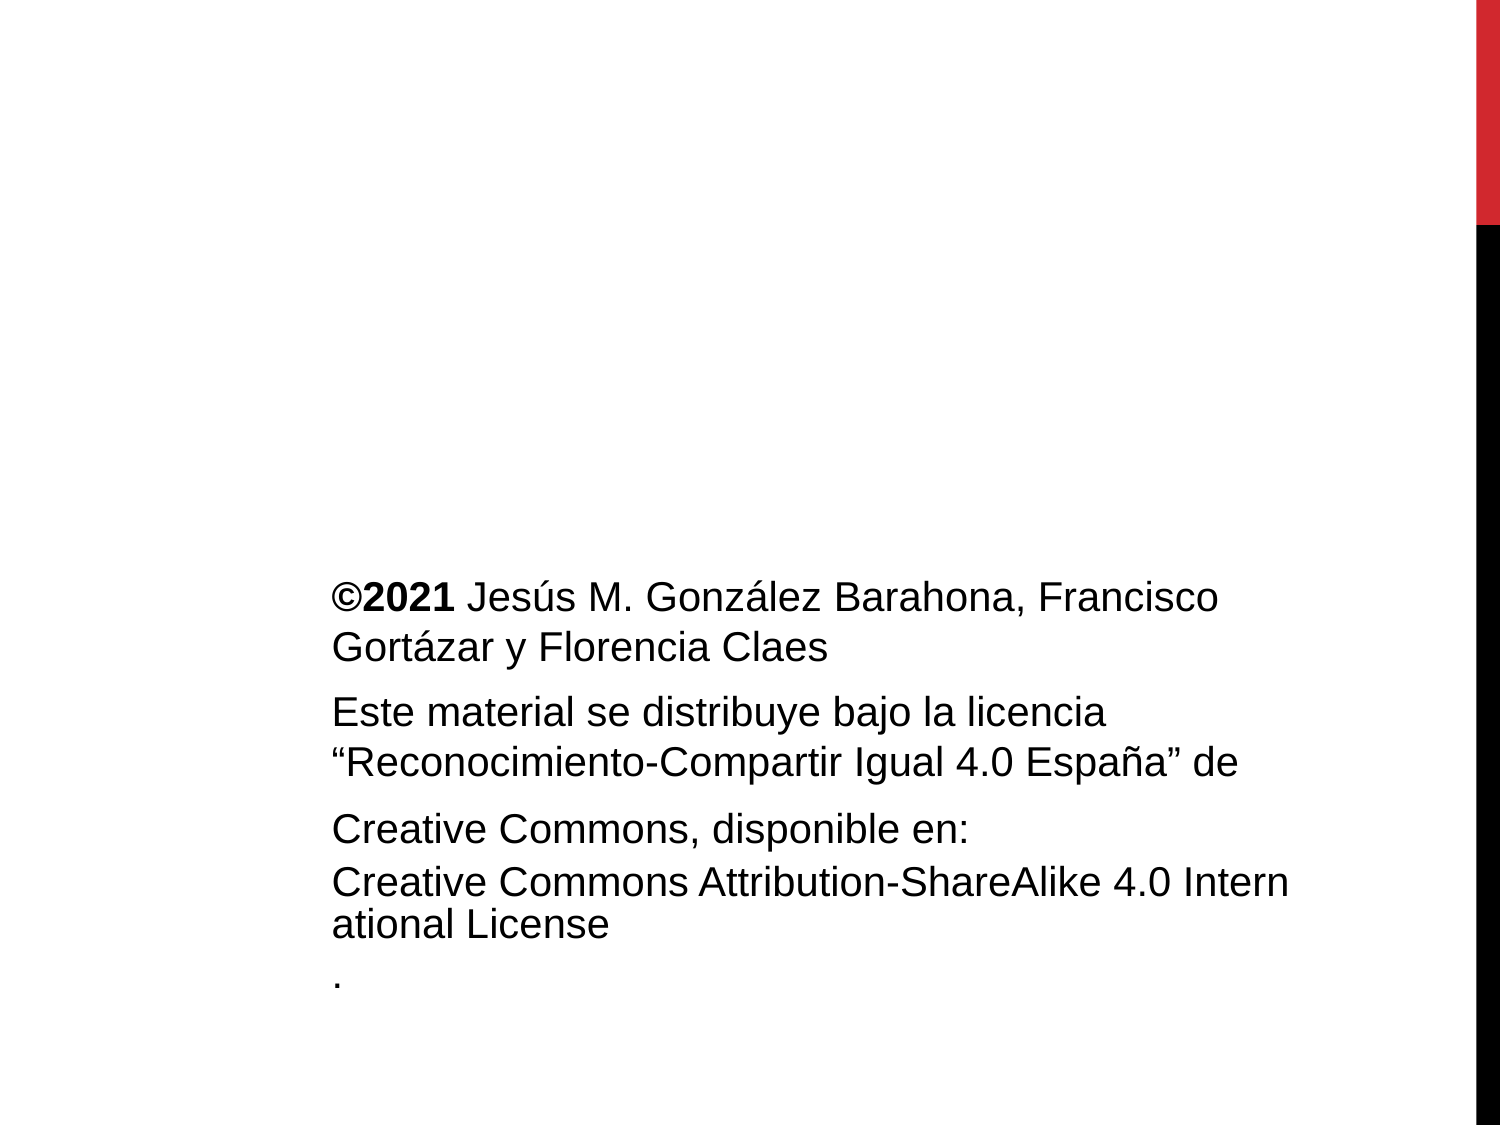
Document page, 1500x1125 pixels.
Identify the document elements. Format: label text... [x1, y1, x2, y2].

list ©2021 Jesús M. González Barahona, Francisco Gortázar y Florencia Claes Este material se distribuye bajo la licencia “Reconocimiento-Compartir Igual 4.0 España” de Creative Commons, disponible en: Creative Commons Attribution-ShareAlike 4.0 International License. [316, 562, 1325, 1005]
